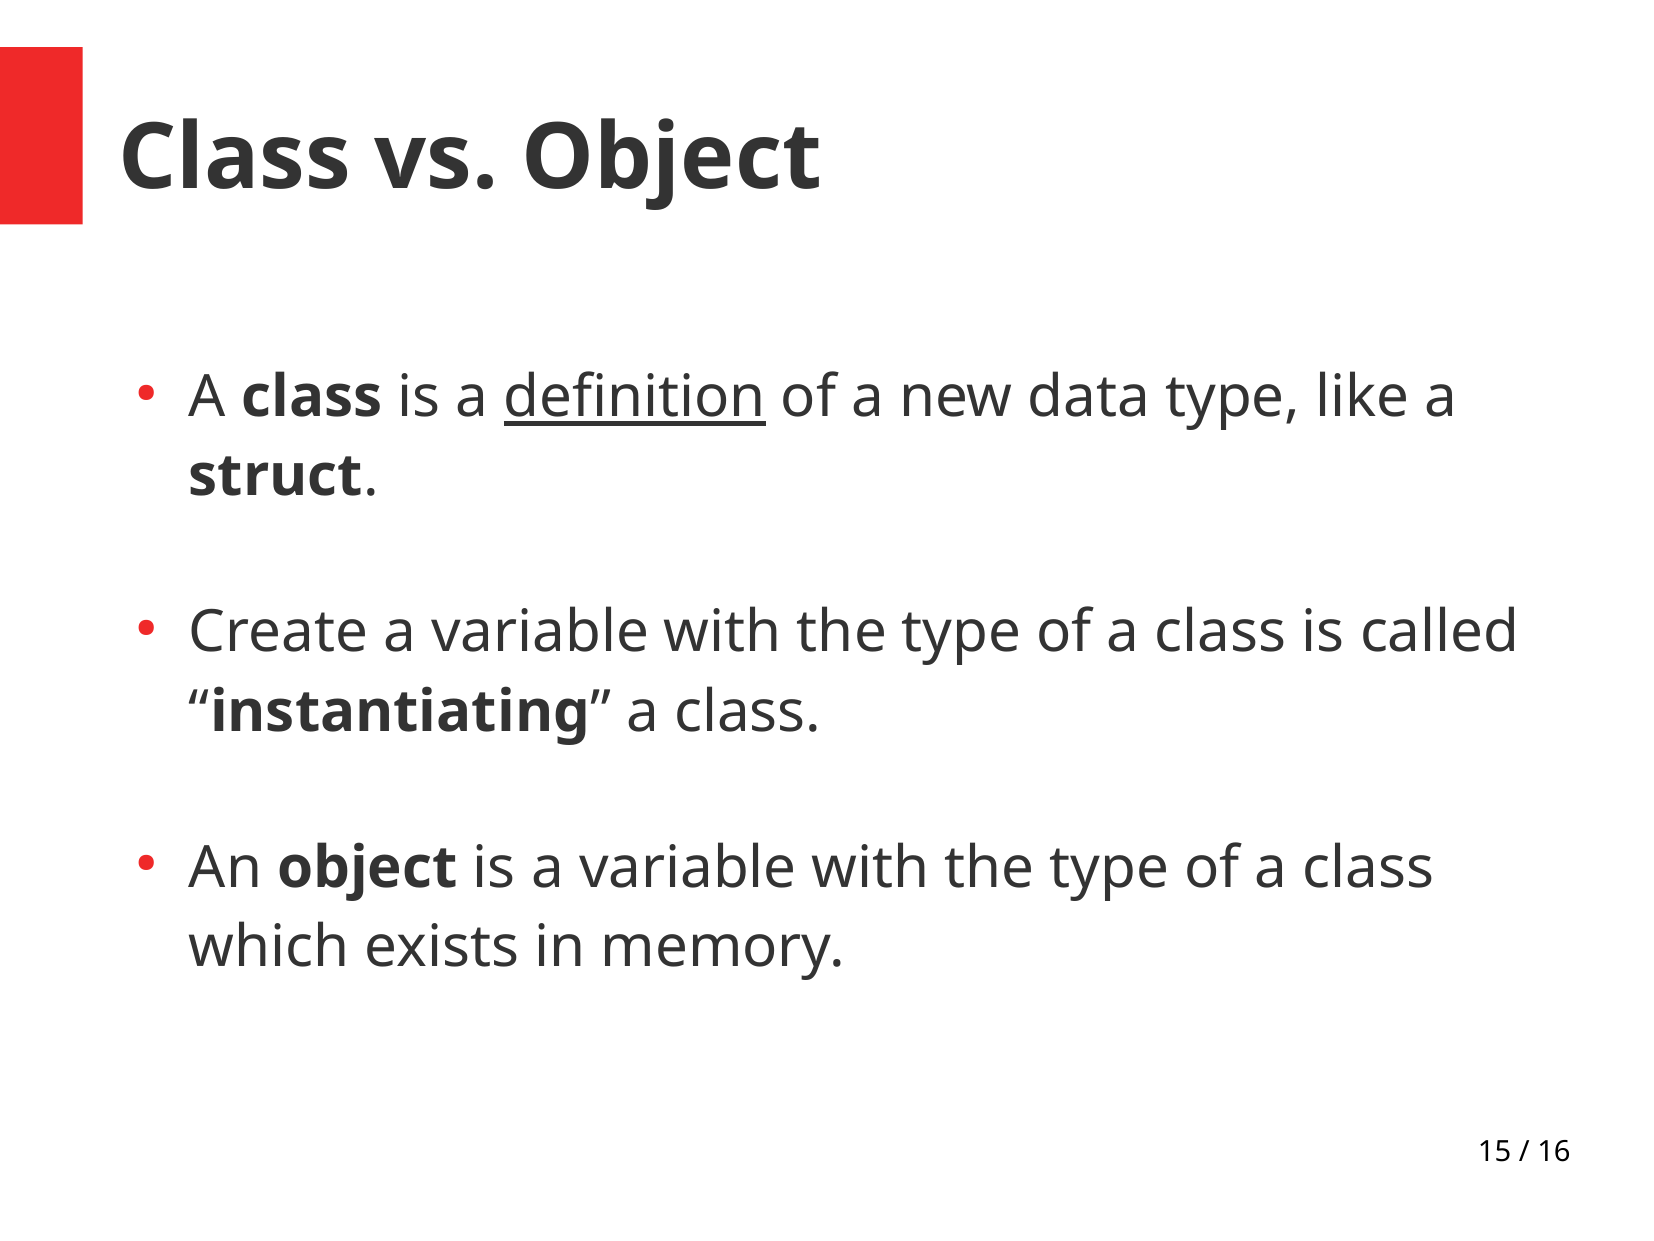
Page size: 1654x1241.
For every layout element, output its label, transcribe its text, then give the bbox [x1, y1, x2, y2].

title Class vs. Object [118, 49, 1571, 257]
list A class is a definition of a new data type, like a struct. Create a variable with the type of a class is called “instantiating” a class. An object is a variable with the type of a class which exists in memory. [118, 354, 1536, 1074]
